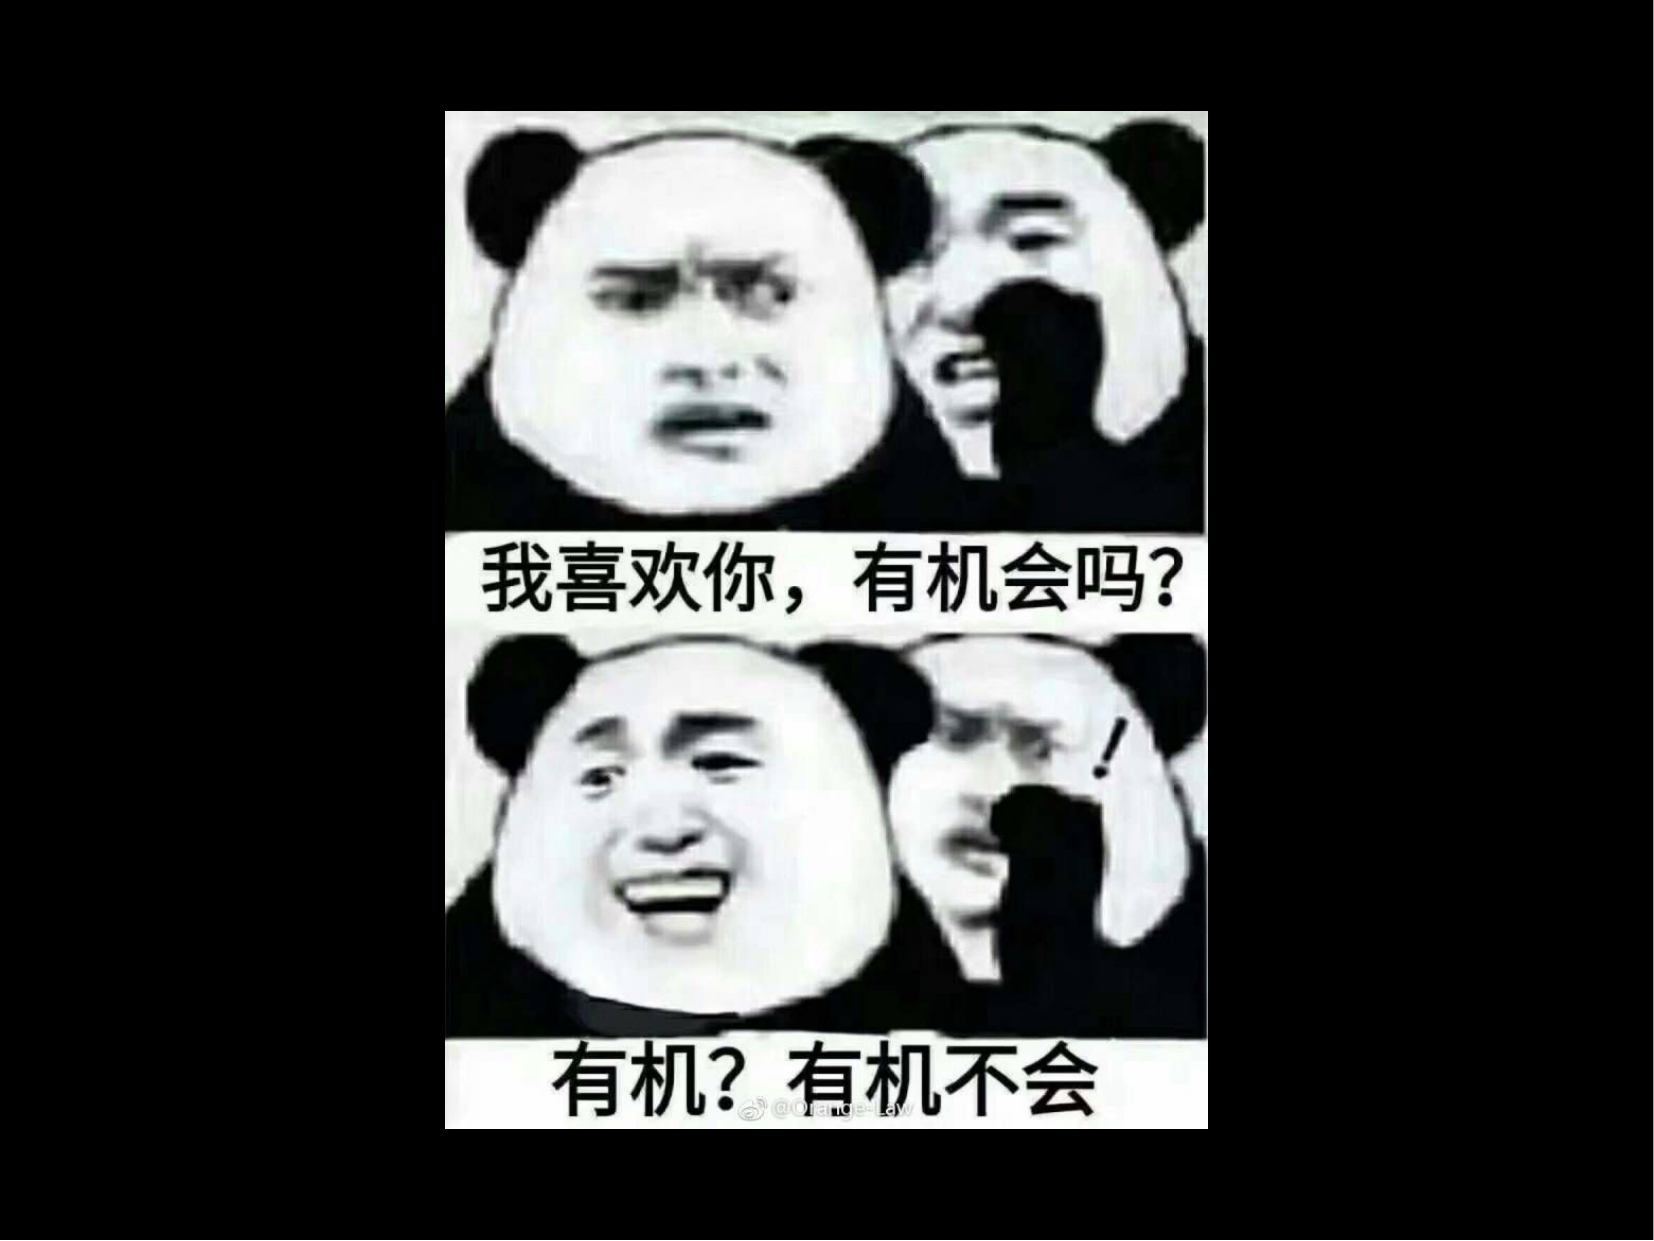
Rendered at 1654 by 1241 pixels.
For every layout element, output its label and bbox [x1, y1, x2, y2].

picture [445, 111, 1208, 1129]
